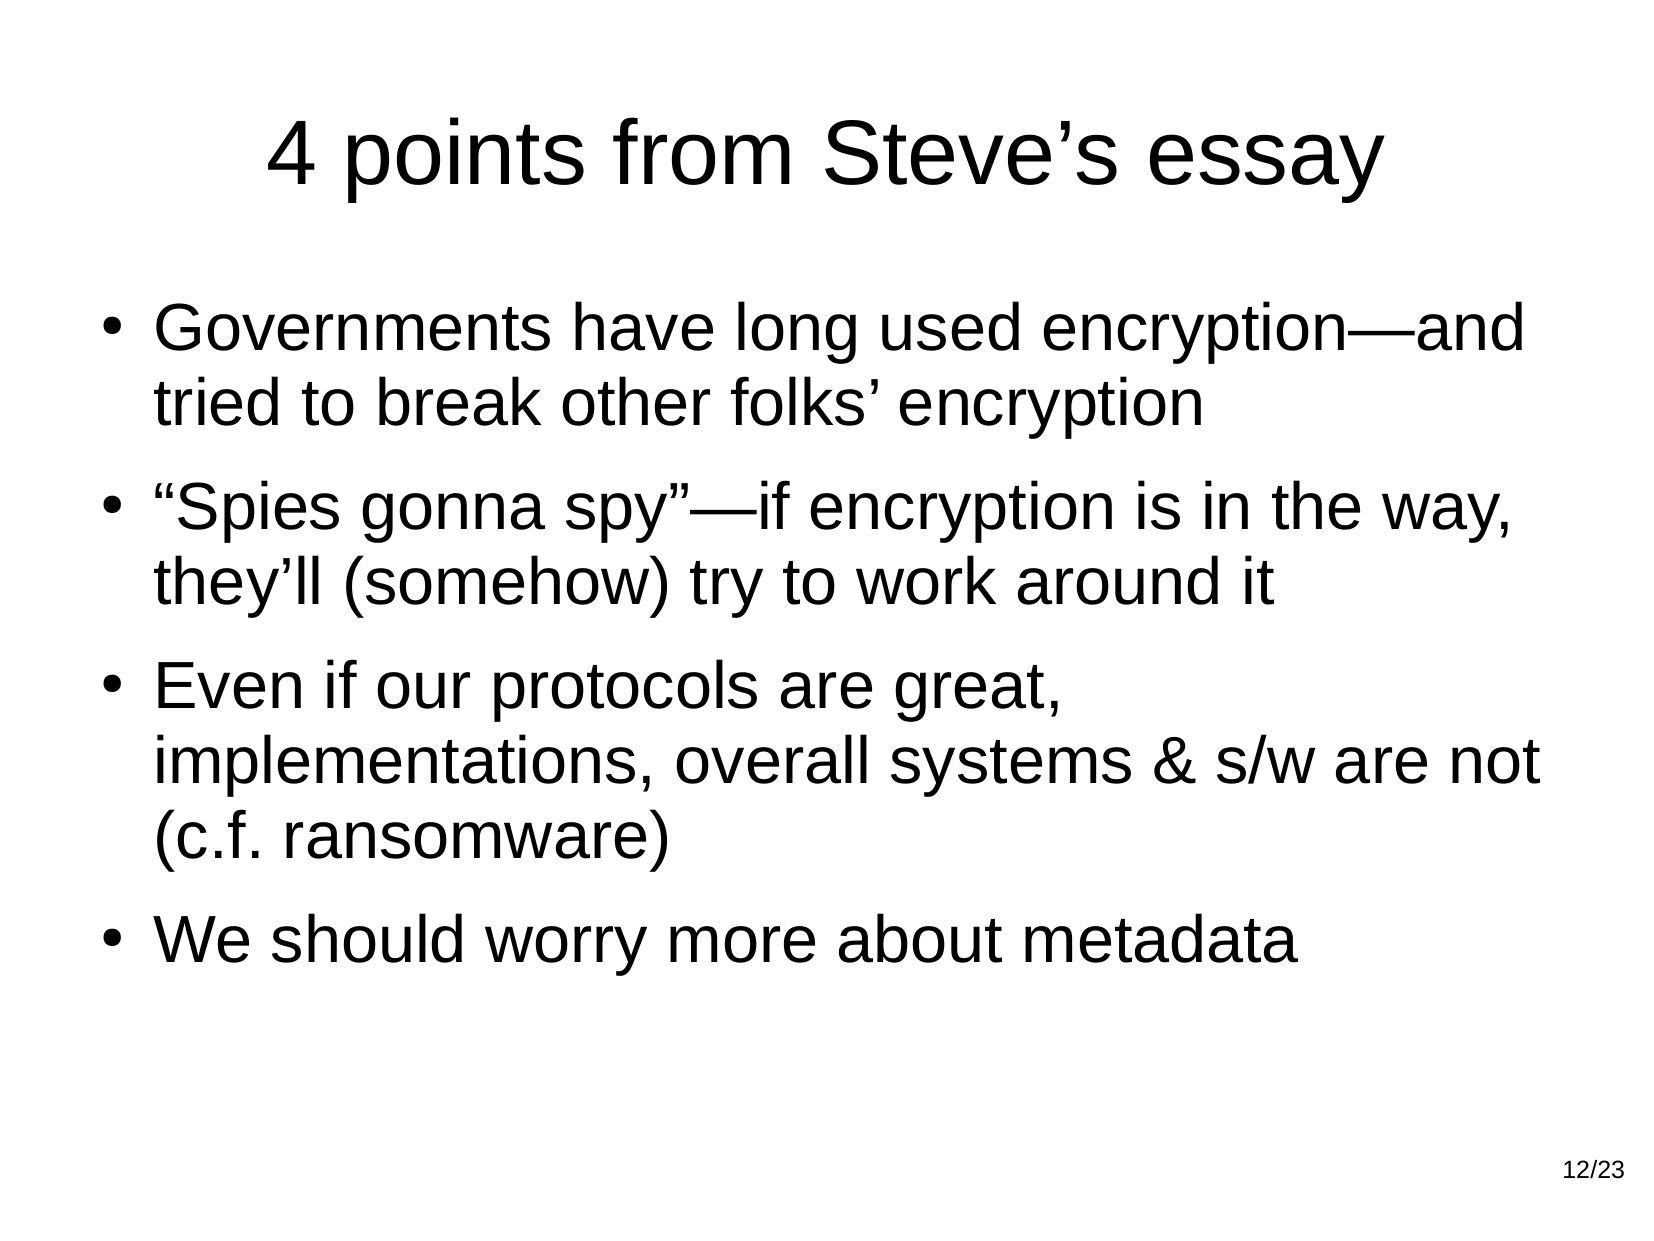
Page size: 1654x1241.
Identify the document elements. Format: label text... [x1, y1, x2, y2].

title 4 points from Steve’s essay [82, 49, 1571, 257]
list Governments have long used encryption—and tried to break other folks’ encryption “Spies gonna spy”—if encryption is in the way, they’ll (somehow) try to work around it Even if our protocols are great, implementations, overall systems & s/w are not (c.f. ransomware) We should worry more about metadata [82, 290, 1571, 1010]
